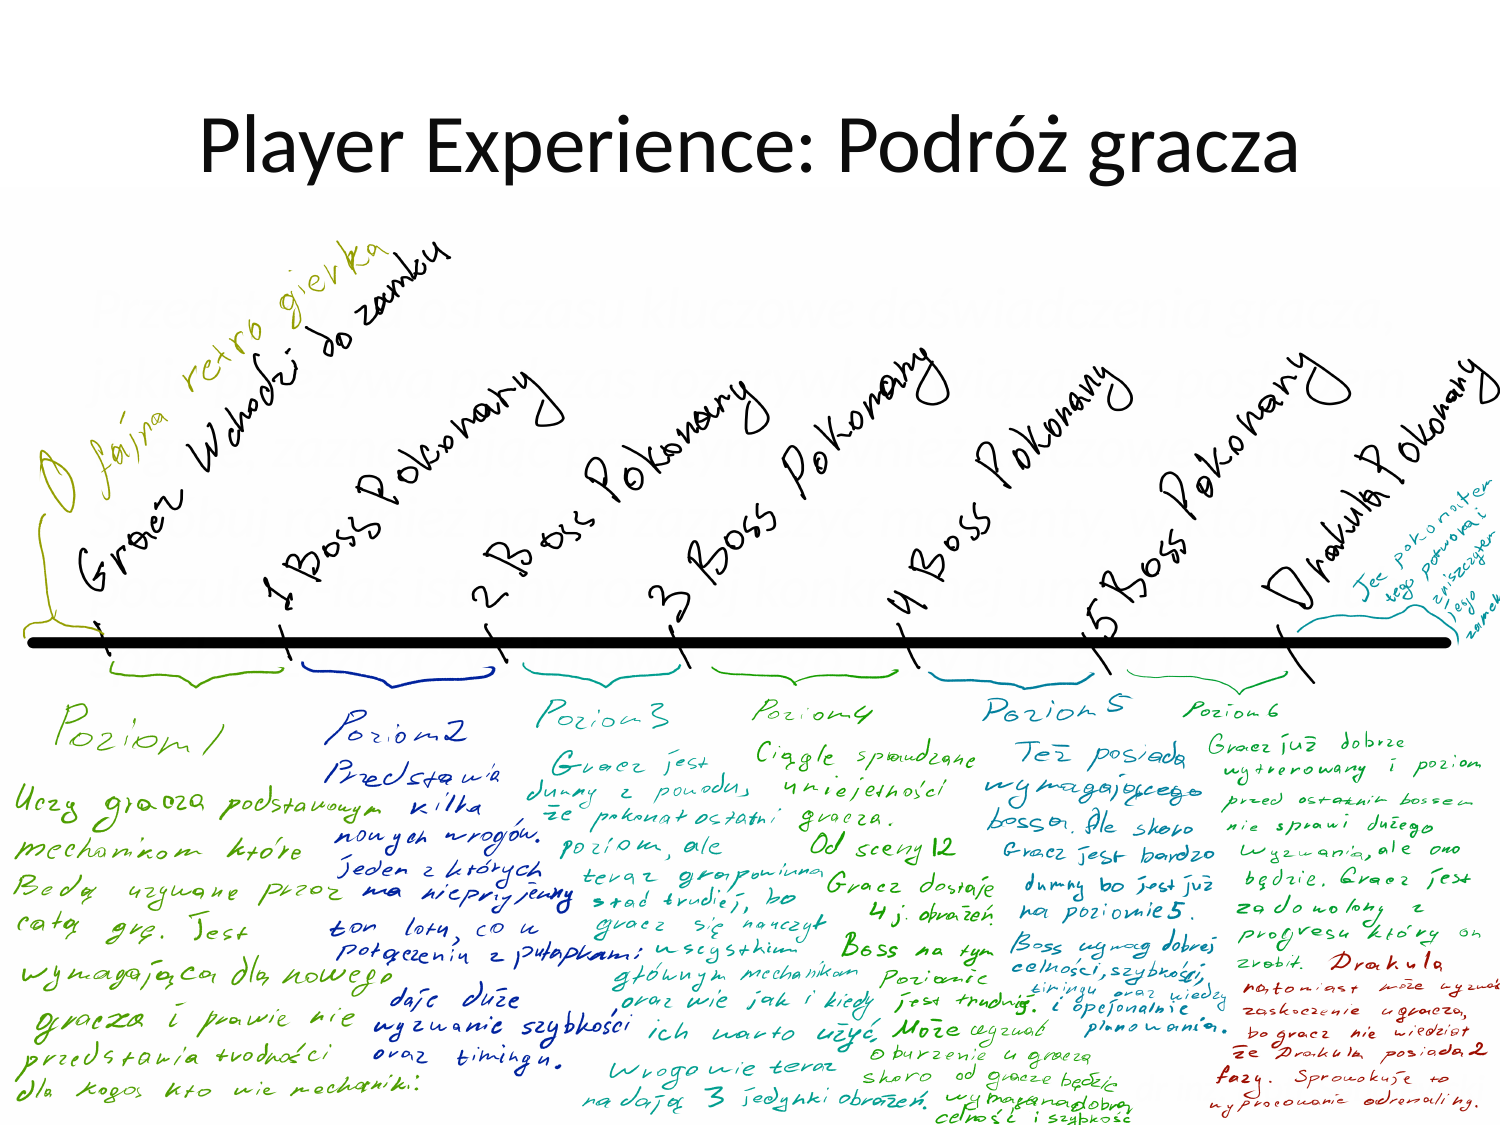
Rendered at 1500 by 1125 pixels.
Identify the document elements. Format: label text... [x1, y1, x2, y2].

title Player Experience: Podróż gracza [75, 45, 1425, 187]
picture [0, 187, 1500, 1125]
